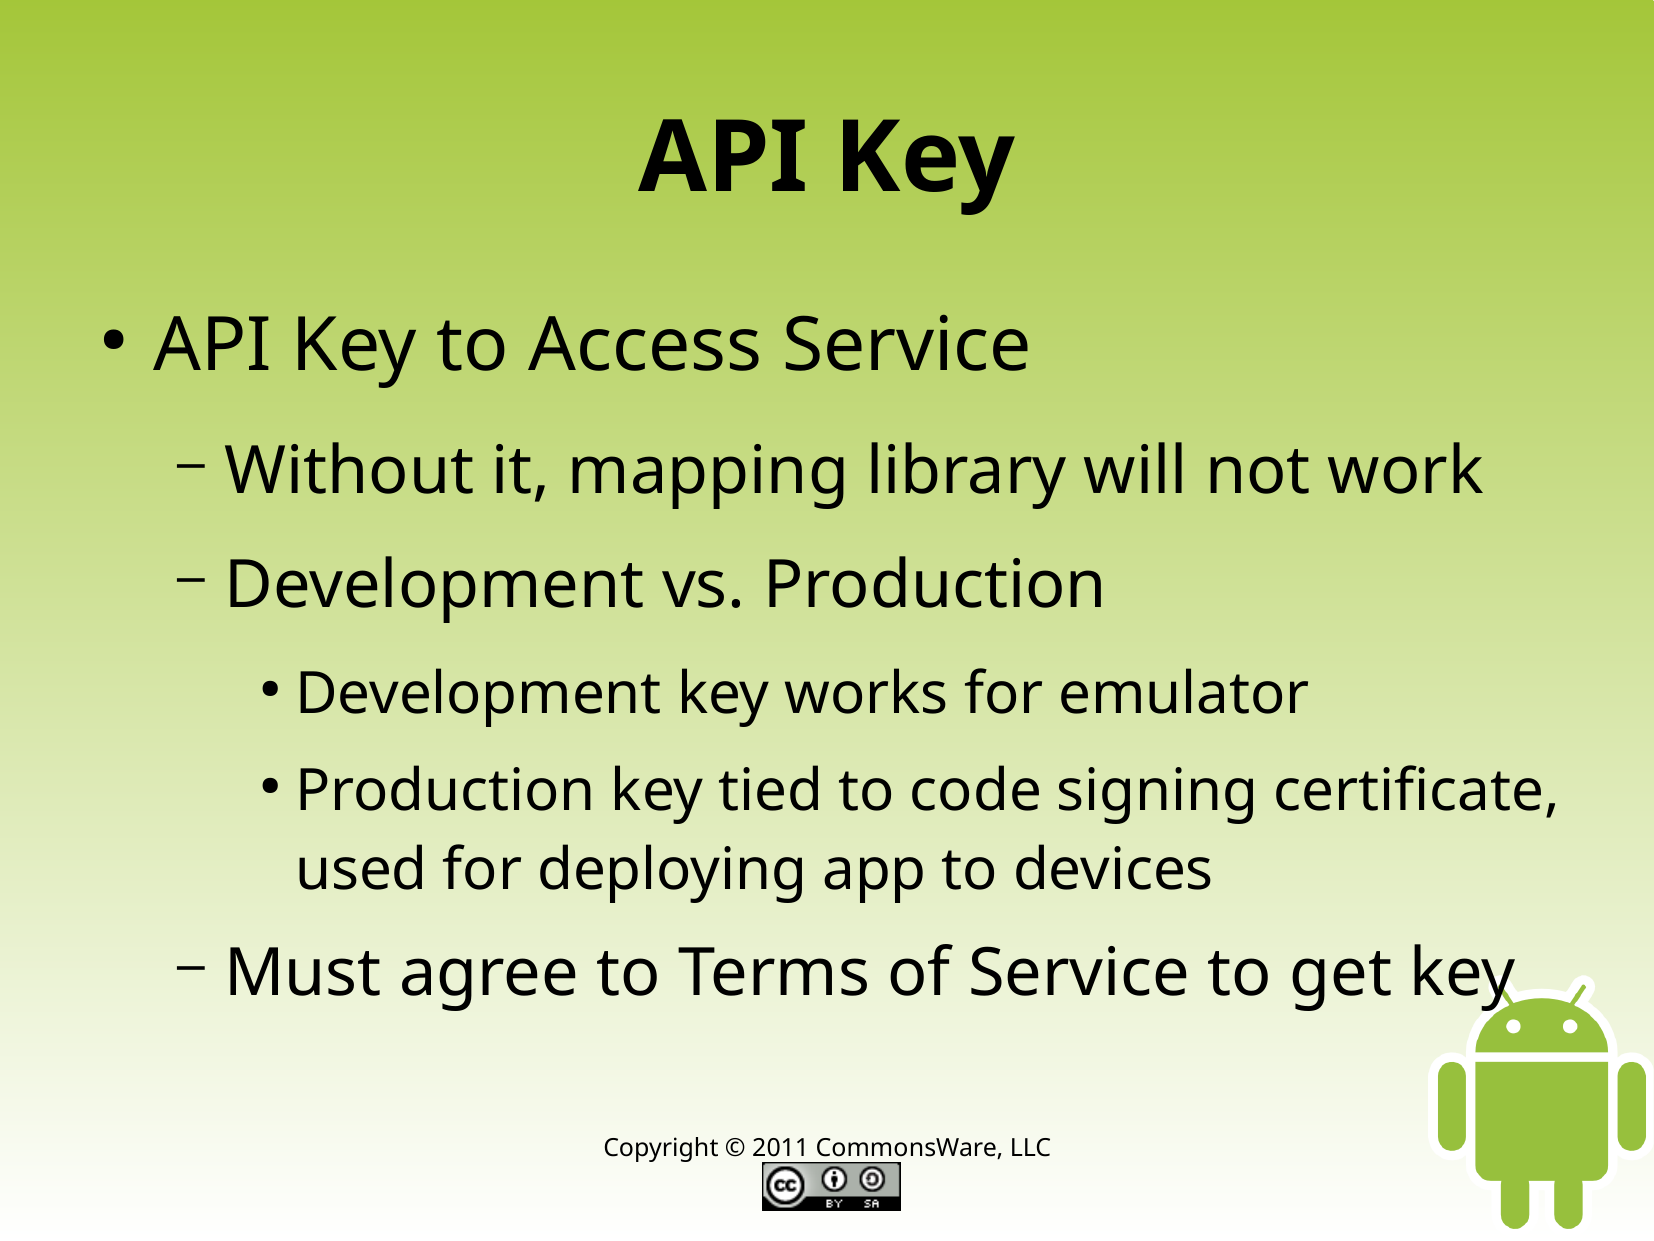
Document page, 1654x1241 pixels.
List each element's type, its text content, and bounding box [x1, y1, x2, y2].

picture [762, 1162, 901, 1211]
picture [1428, 975, 1654, 1238]
title API Key [82, 49, 1571, 257]
list API Key to Access Service Without it, mapping library will not work Development vs. Production Development key works for emulator Production key tied to code signing certificate, used for deploying app to devices Must agree to Terms of Service to get key [82, 290, 1571, 1109]
